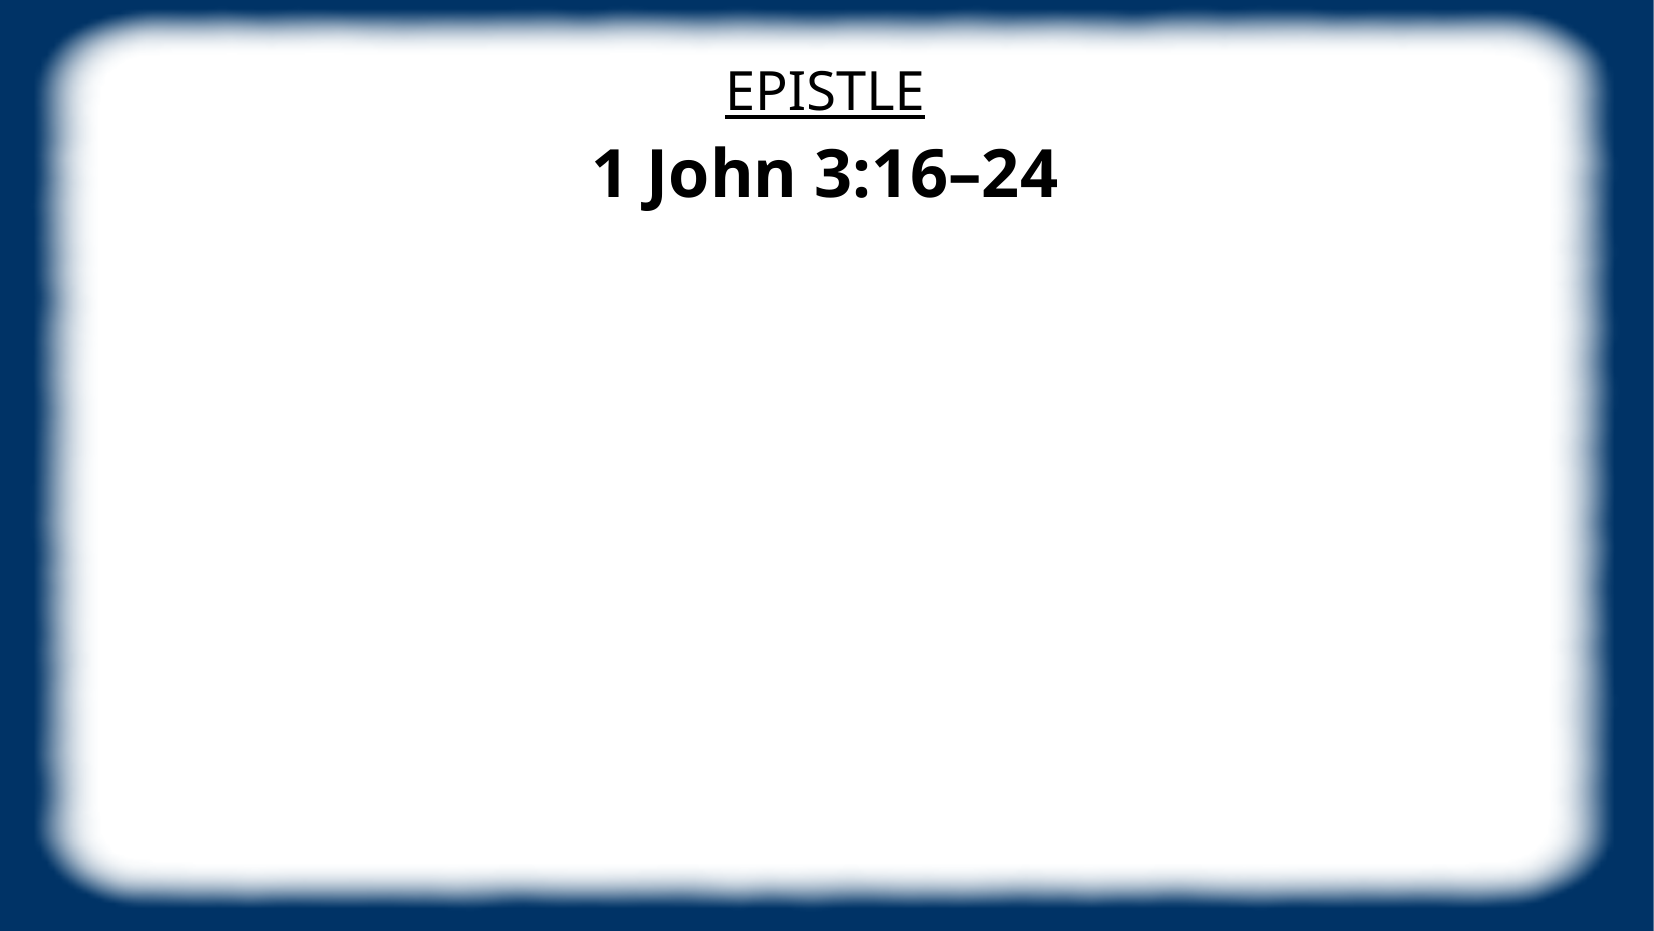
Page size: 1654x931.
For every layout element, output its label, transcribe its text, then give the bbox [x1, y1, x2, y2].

picture [0, 0, 1654, 931]
text_box EPISTLE 1 John 3:16–24 [90, 45, 1561, 221]
